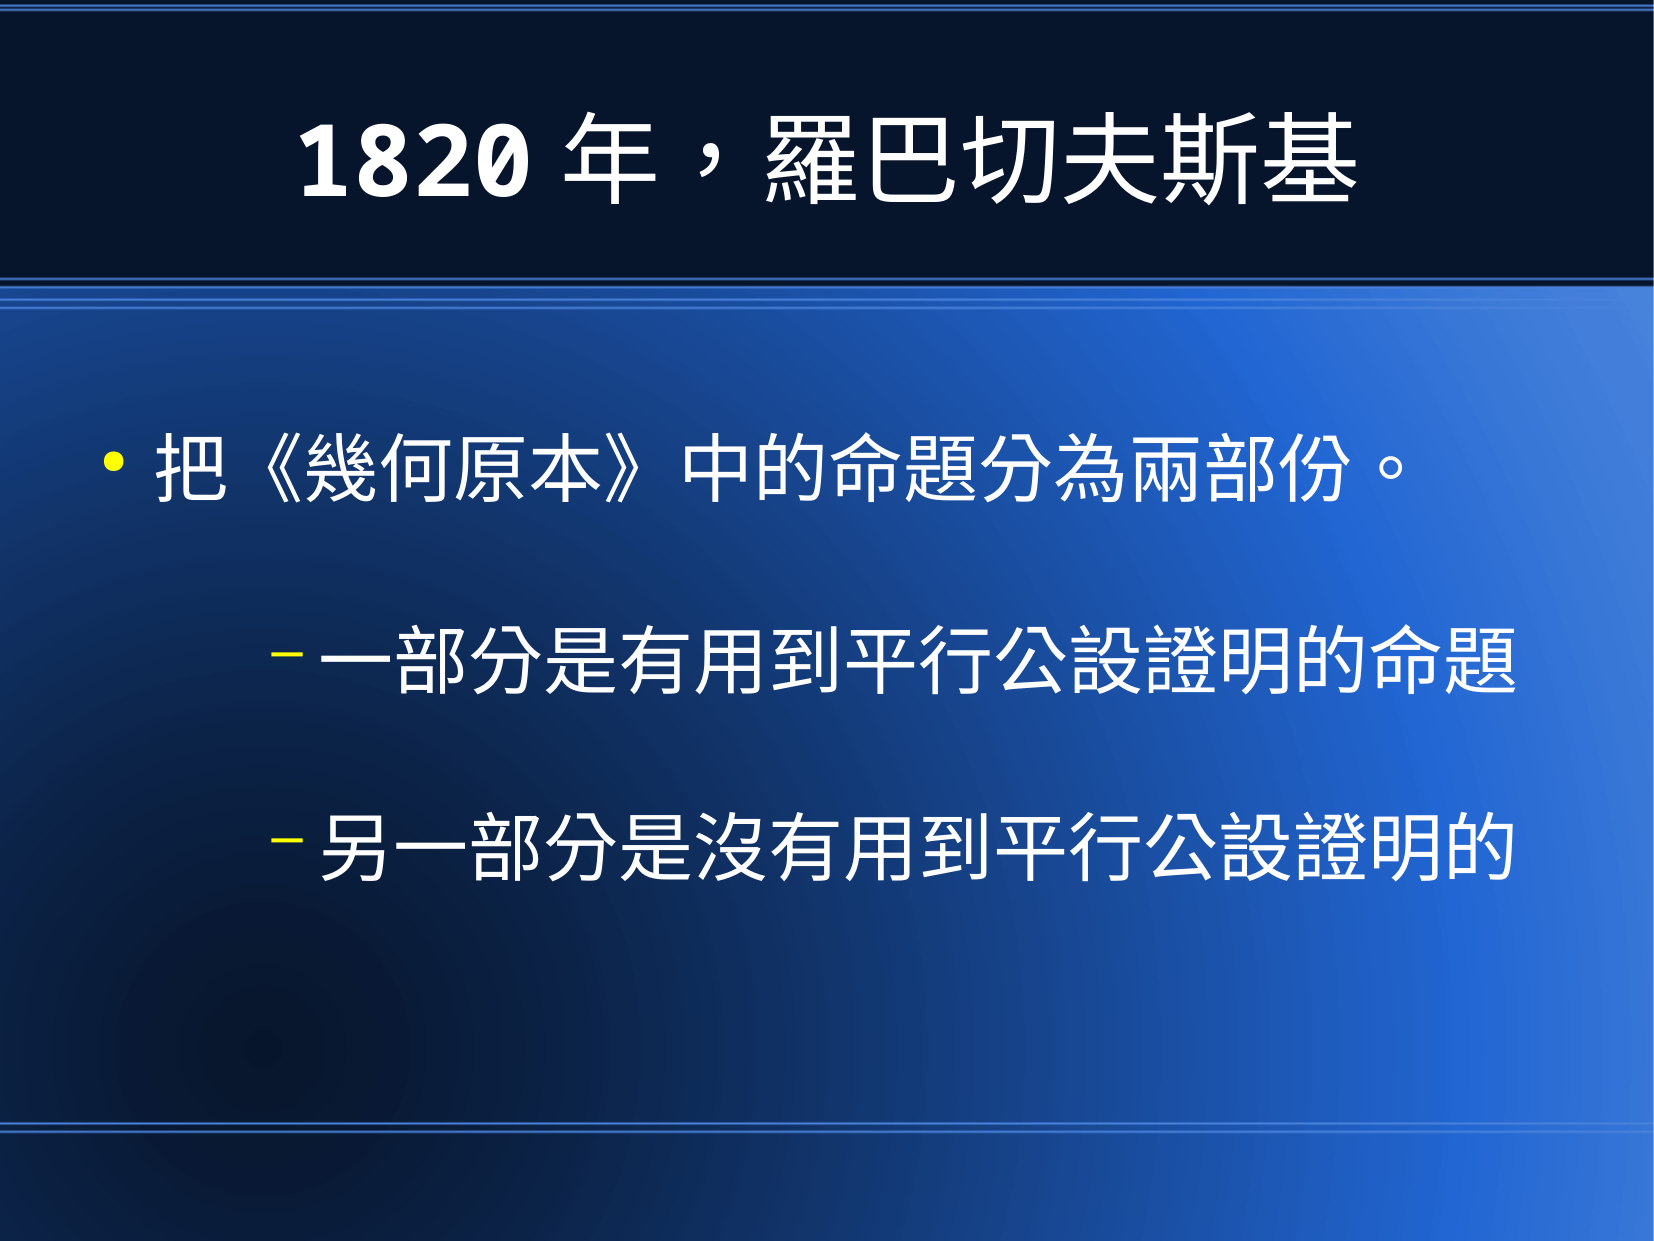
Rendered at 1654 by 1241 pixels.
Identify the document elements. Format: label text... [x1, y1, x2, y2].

list 把《幾何原本》中的命題分為兩部份。 一部分是有用到平行公設證明的命題 另一部分是沒有用到平行公設證明的 [82, 355, 1571, 1241]
picture [0, 0, 1654, 1241]
title 1820年，羅巴切夫斯基 [82, 49, 1571, 257]
